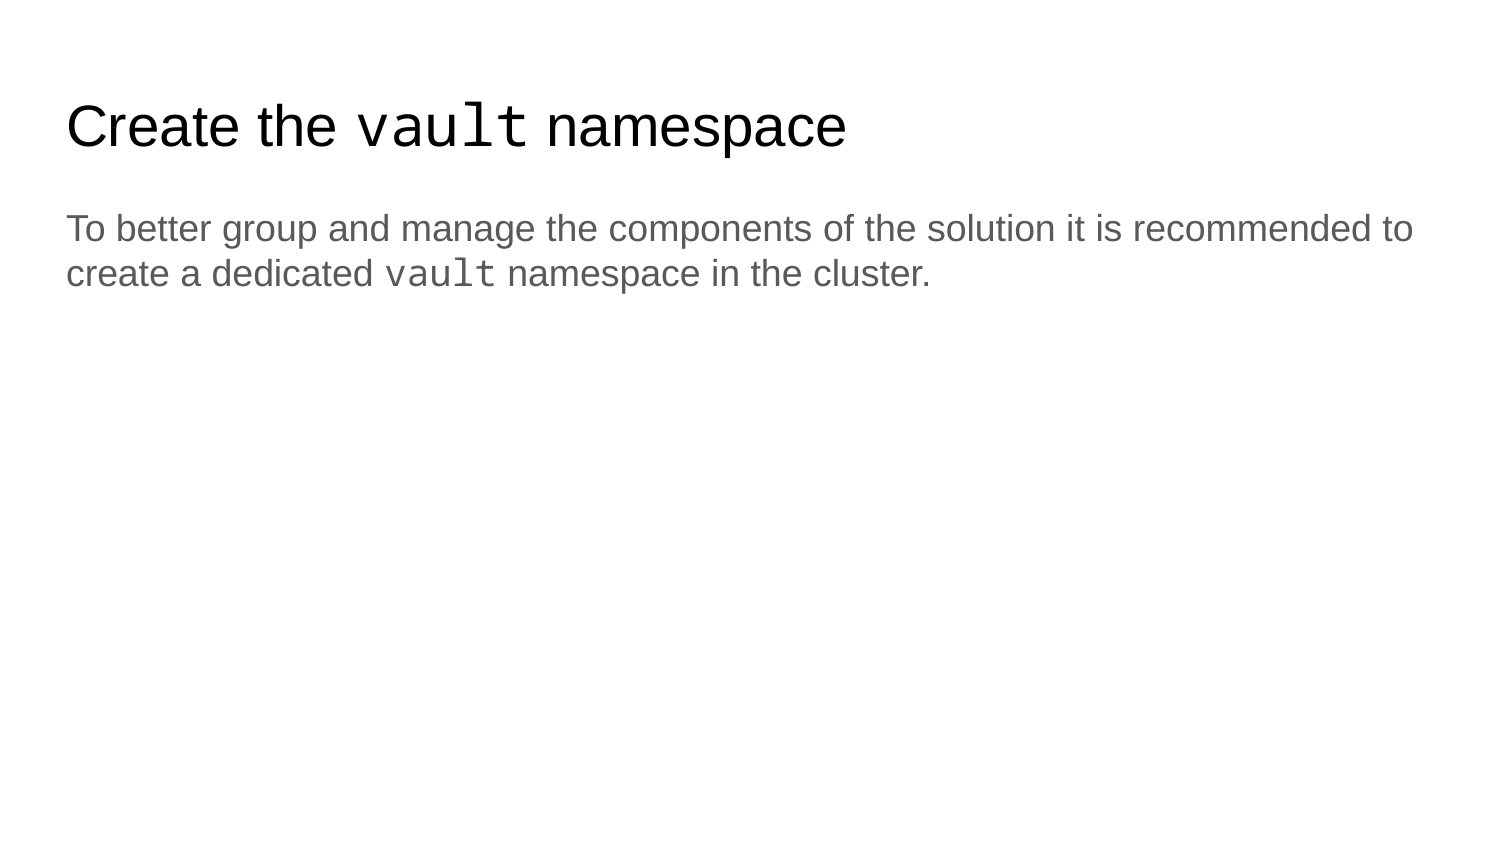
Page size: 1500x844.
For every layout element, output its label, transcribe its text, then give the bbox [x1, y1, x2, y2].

title Create the vault namespace [51, 72, 1449, 167]
list To better group and manage the components of the solution it is recommended to create a dedicated vault namespace in the cluster. [51, 189, 1449, 750]
